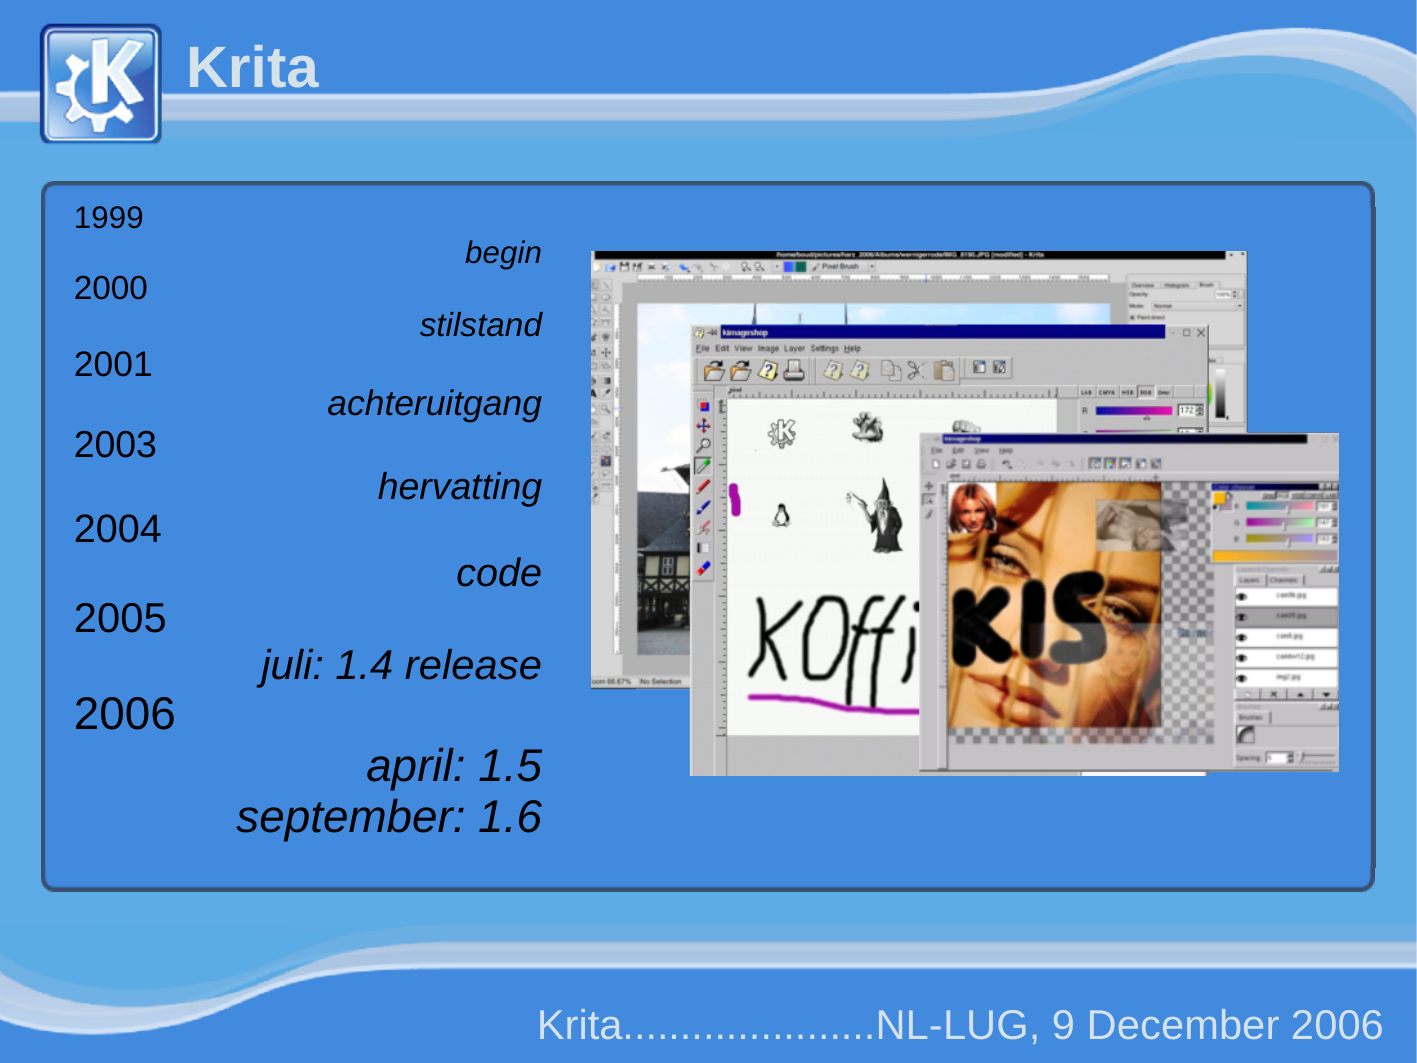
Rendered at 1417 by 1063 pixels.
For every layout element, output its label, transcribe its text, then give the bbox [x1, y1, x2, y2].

text_box 1999 begin 2000 stilstand 2001 achteruitgang 2003 hervatting 2004 code 2005 juli: 1.4 release 2006 april: 1.5 september: 1.6 [59, 192, 557, 901]
picture [0, 0, 1417, 1063]
text_box [557, 193, 1363, 880]
text_box Krita [171, 27, 1048, 105]
